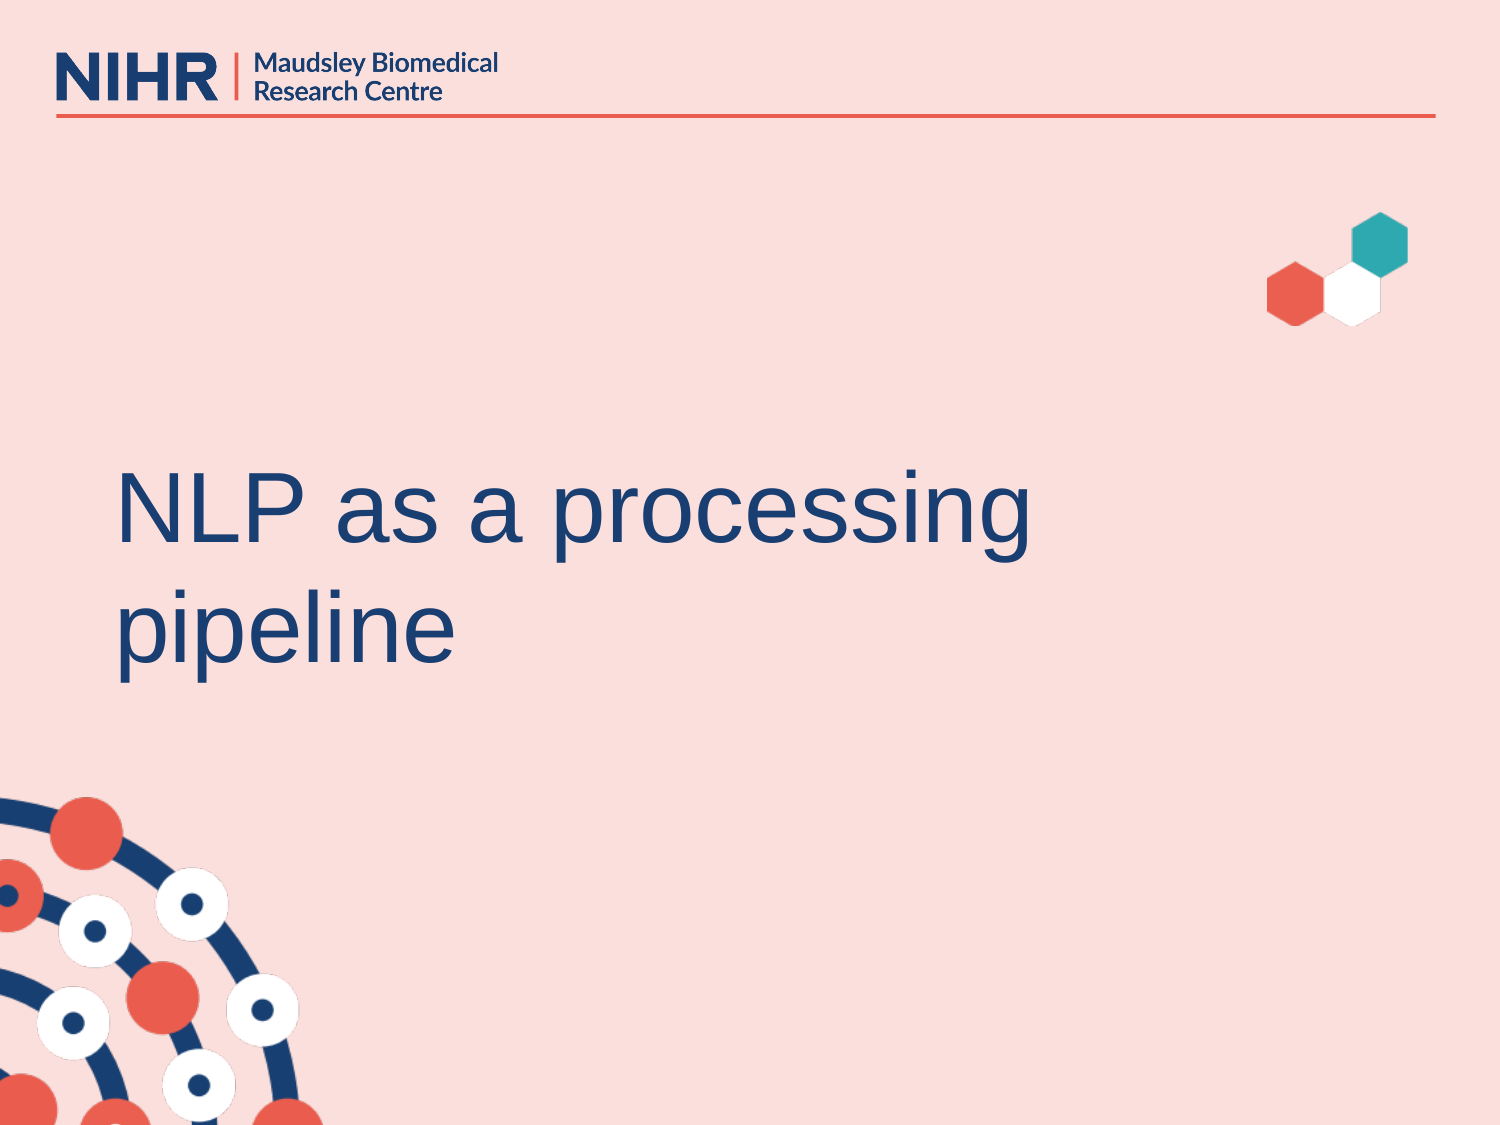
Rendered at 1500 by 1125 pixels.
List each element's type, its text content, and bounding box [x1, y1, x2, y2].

picture [26, 17, 527, 136]
title NLP as a processing pipeline [99, 453, 1393, 672]
